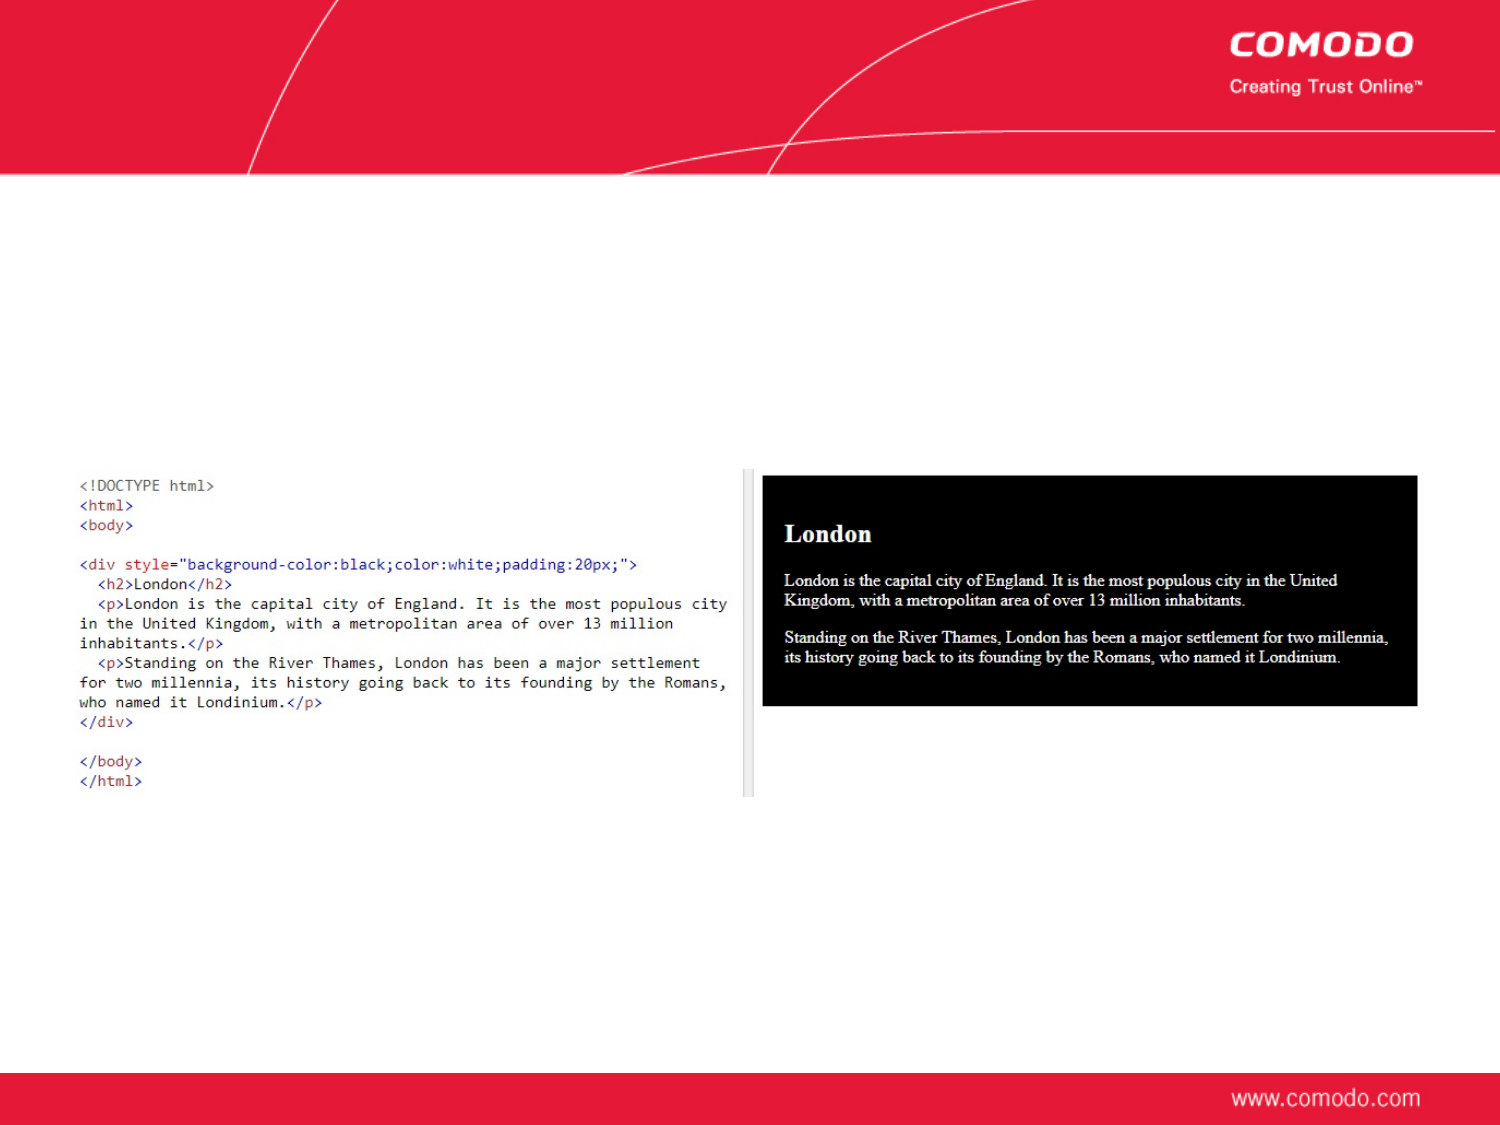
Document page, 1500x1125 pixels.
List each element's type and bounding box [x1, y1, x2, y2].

picture [75, 469, 1423, 797]
picture [0, 1073, 1500, 1125]
picture [0, 0, 1500, 176]
